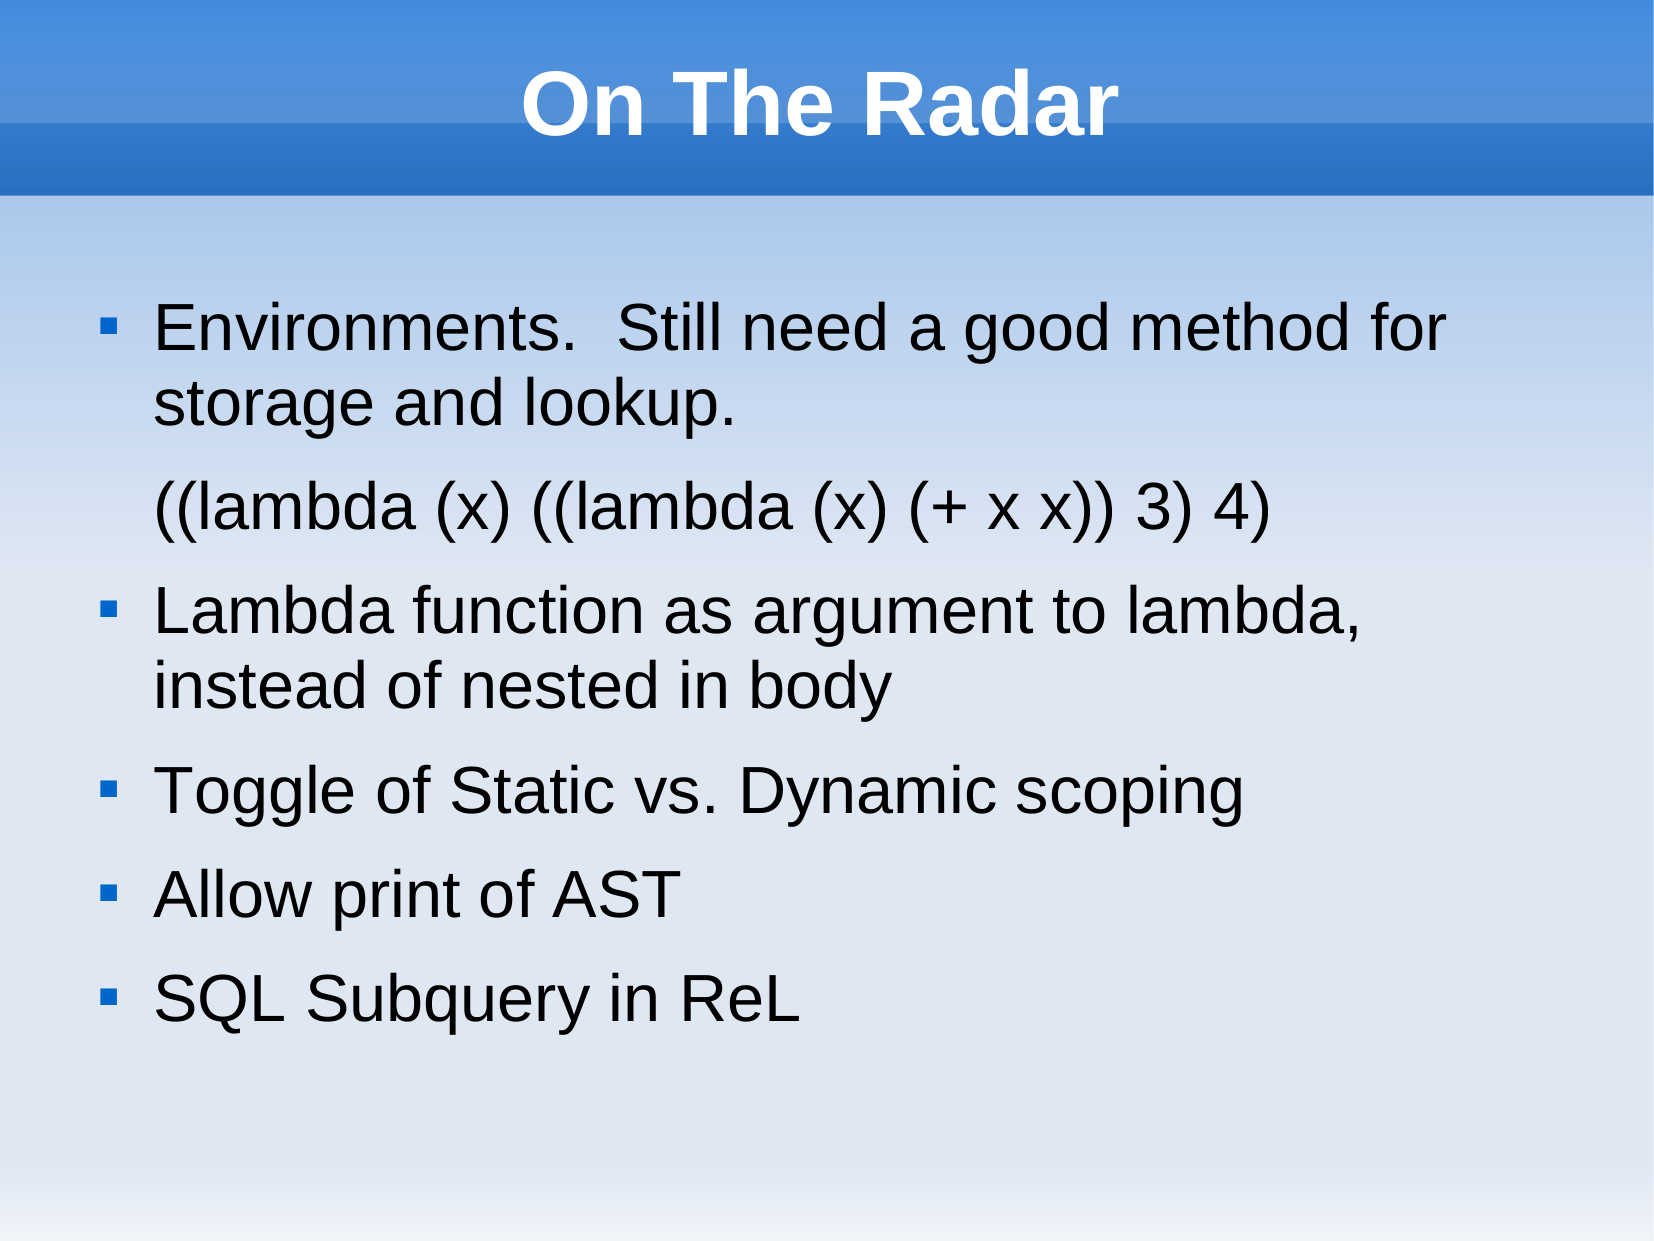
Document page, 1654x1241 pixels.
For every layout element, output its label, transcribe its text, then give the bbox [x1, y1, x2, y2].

picture [0, 0, 1654, 1241]
title On The Radar [76, 7, 1565, 200]
list Environments. Still need a good method for storage and lookup. ((lambda (x) ((lambda (x) (+ x x)) 3) 4) Lambda function as argument to lambda, instead of nested in body Toggle of Static vs. Dynamic scoping Allow print of AST SQL Subquery in ReL [82, 290, 1571, 1094]
